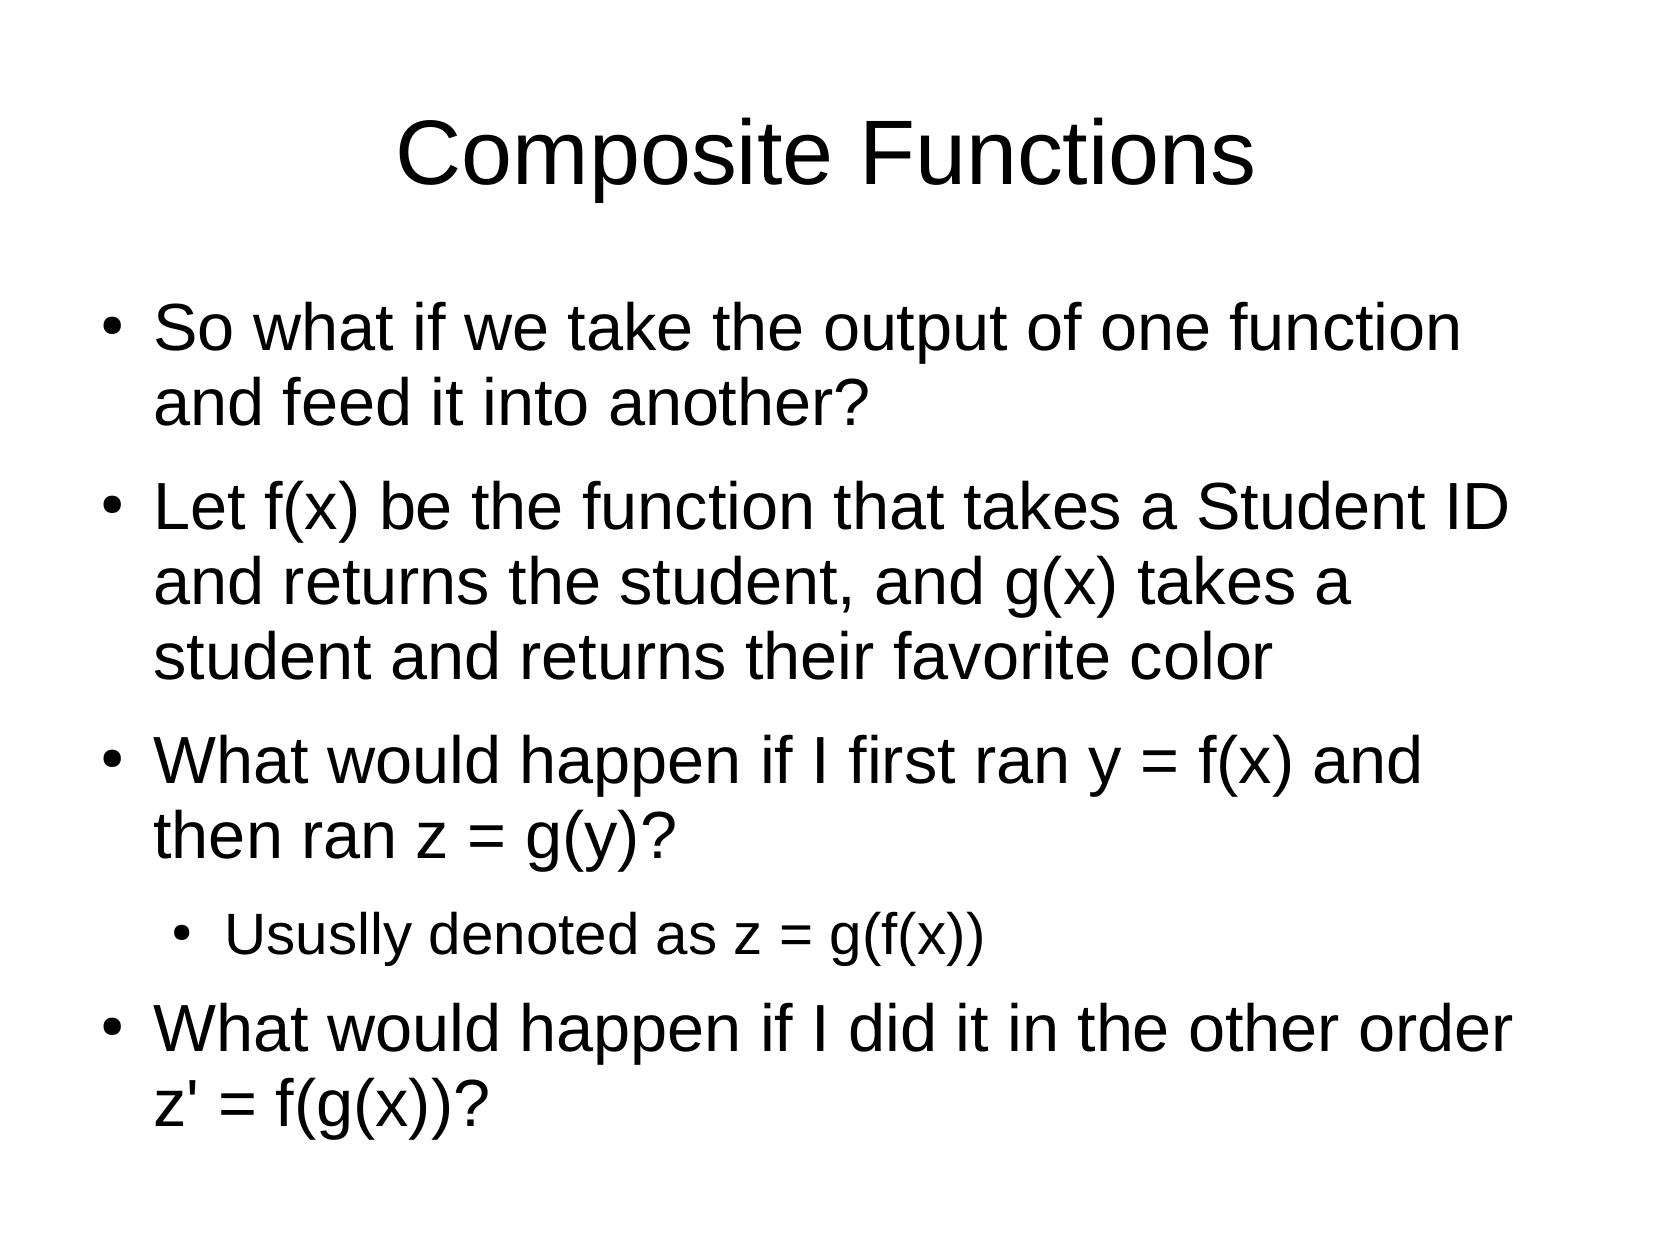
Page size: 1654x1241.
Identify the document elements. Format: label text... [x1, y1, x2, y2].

title Composite Functions [82, 49, 1571, 257]
list So what if we take the output of one function and feed it into another? Let f(x) be the function that takes a Student ID and returns the student, and g(x) takes a student and returns their favorite color What would happen if I first ran y = f(x) and then ran z = g(y)? Ususlly denoted as z = g(f(x)) What would happen if I did it in the other order z' = f(g(x))? [82, 290, 1571, 1141]
